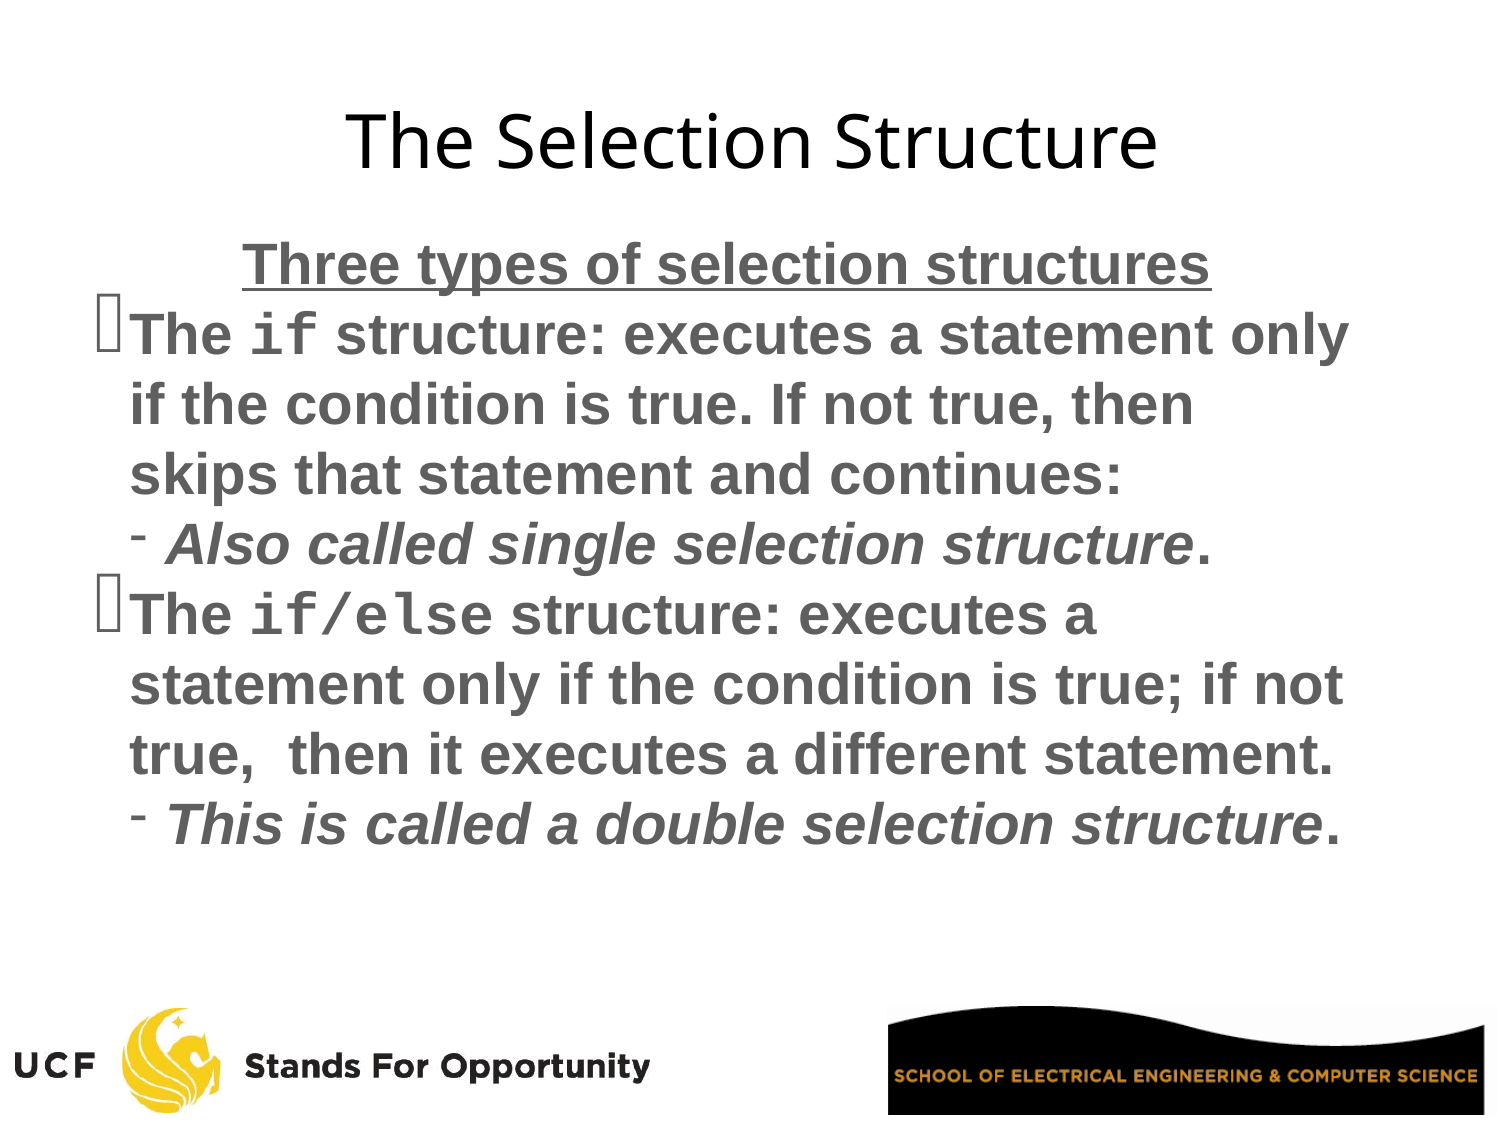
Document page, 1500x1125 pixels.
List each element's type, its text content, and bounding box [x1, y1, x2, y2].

text_box Three types of selection structures The if structure: executes a statement only if the condition is true. If not true, then skips that statement and continues: Also called single selection structure. The if/else structure: executes a statement only if the condition is true; if not true, then it executes a different statement. This is called a double selection structure. [79, 219, 1375, 1050]
picture [15, 1008, 650, 1113]
picture [887, 1006, 1497, 1115]
text_box The Selection Structure [79, 52, 1427, 225]
